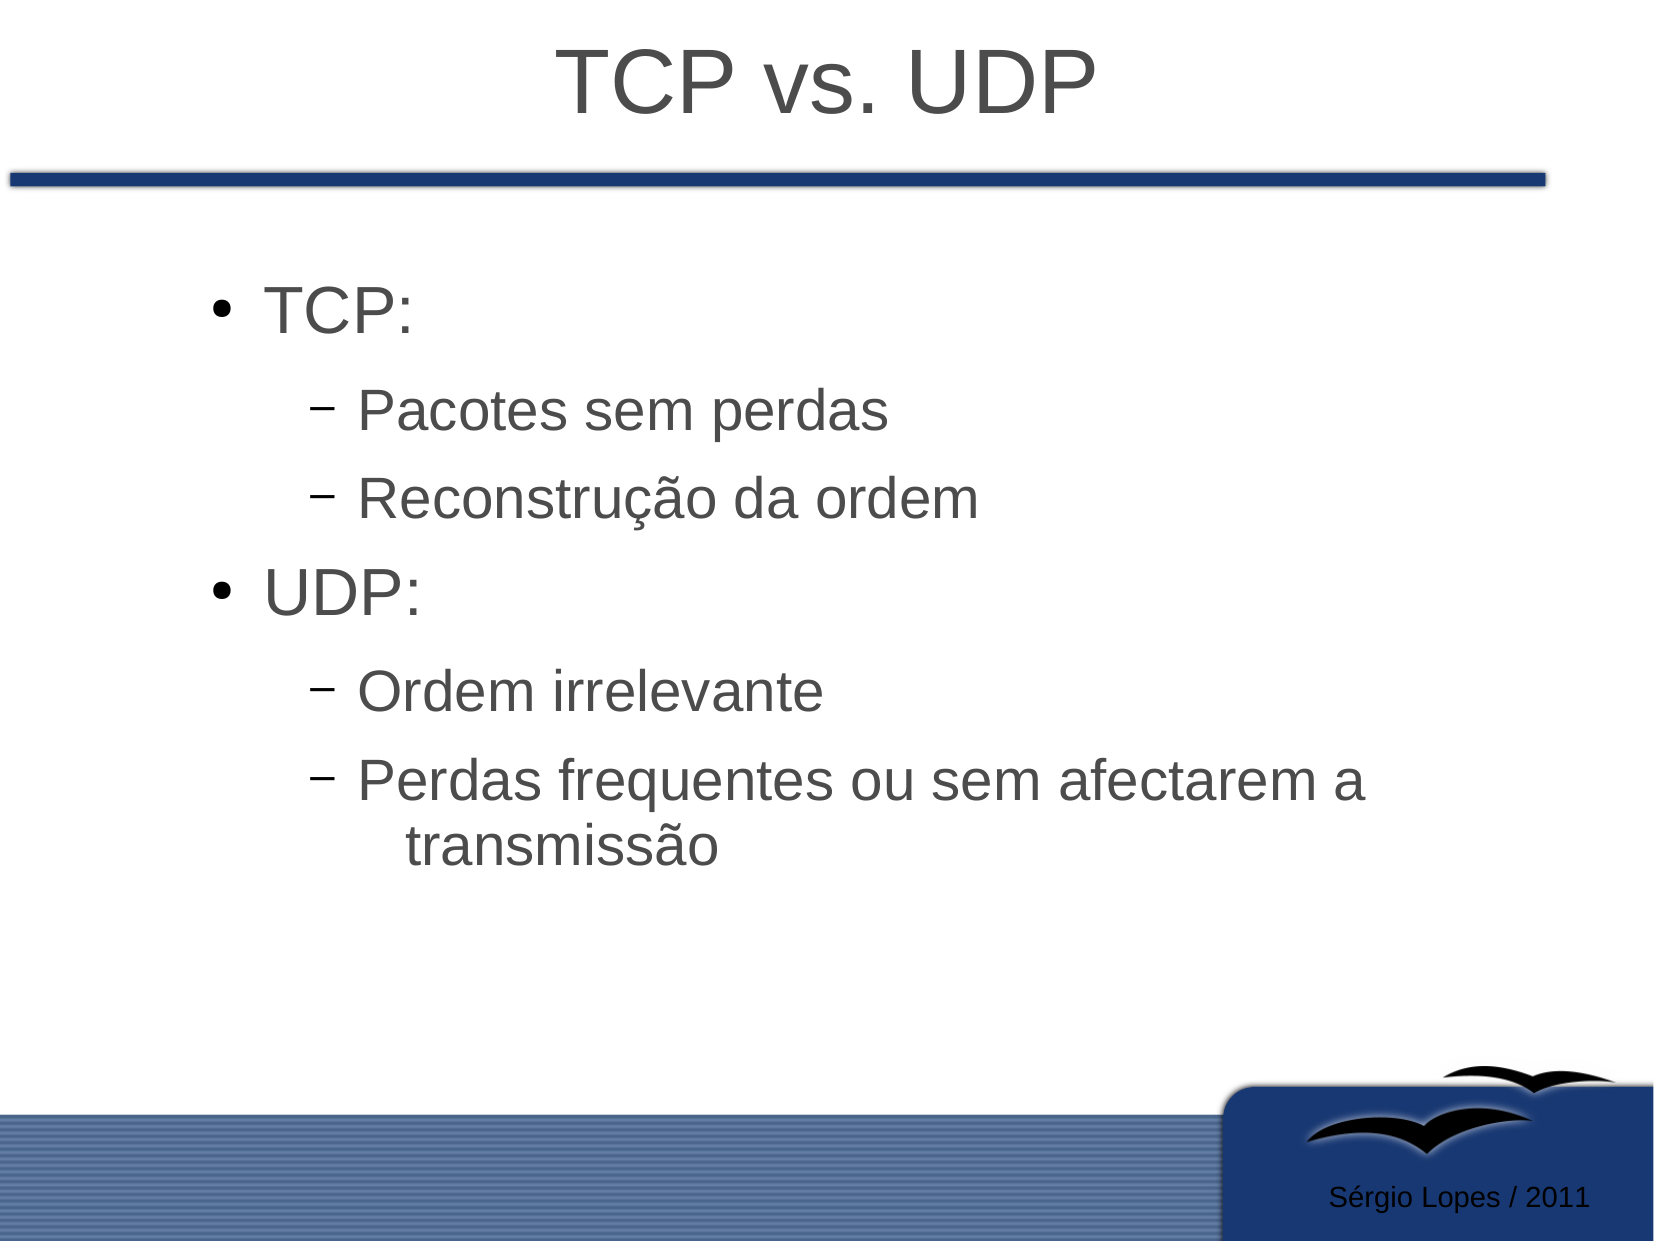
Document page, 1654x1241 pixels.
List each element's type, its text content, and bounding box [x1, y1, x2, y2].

picture [0, 0, 1654, 1241]
title TCP vs. UDP [121, 0, 1534, 164]
text_box Sérgio Lopes / 2011 [1328, 1181, 1588, 1214]
list TCP: Pacotes sem perdas Reconstrução da ordem UDP: Ordem irrelevante Perdas frequentes ou sem afectarem a transmissão [121, 273, 1534, 1056]
